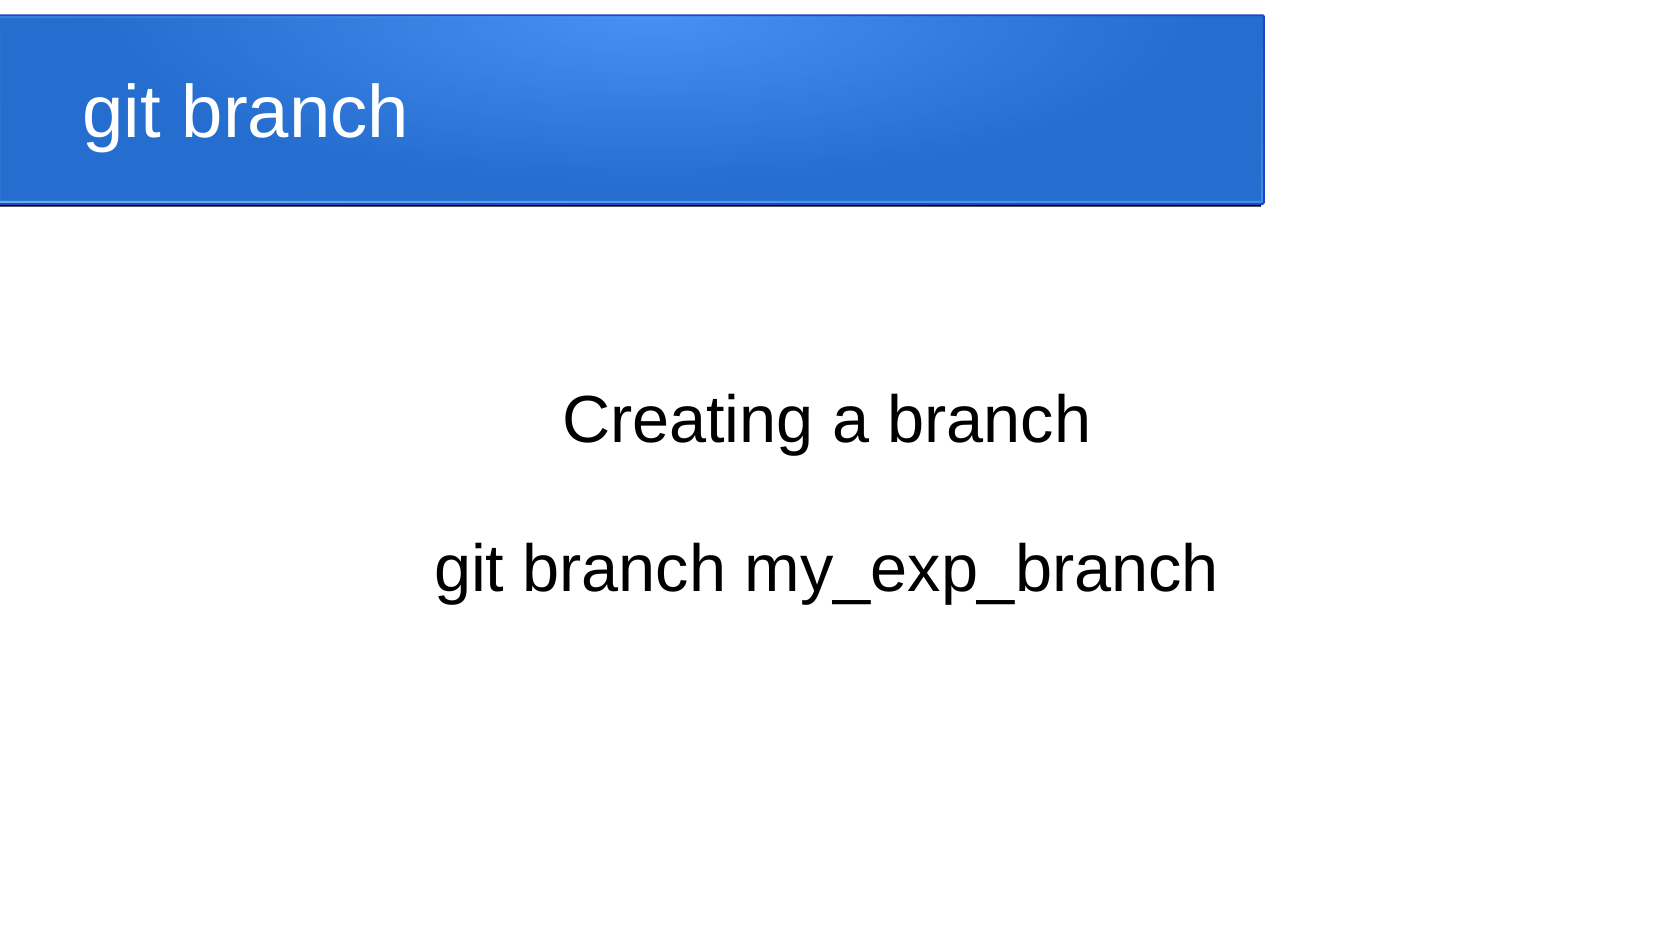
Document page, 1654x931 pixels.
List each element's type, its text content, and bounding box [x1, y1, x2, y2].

subtitle Creating a branch git branch my_exp_branch [82, 224, 1571, 764]
title git branch [82, 35, 1235, 189]
